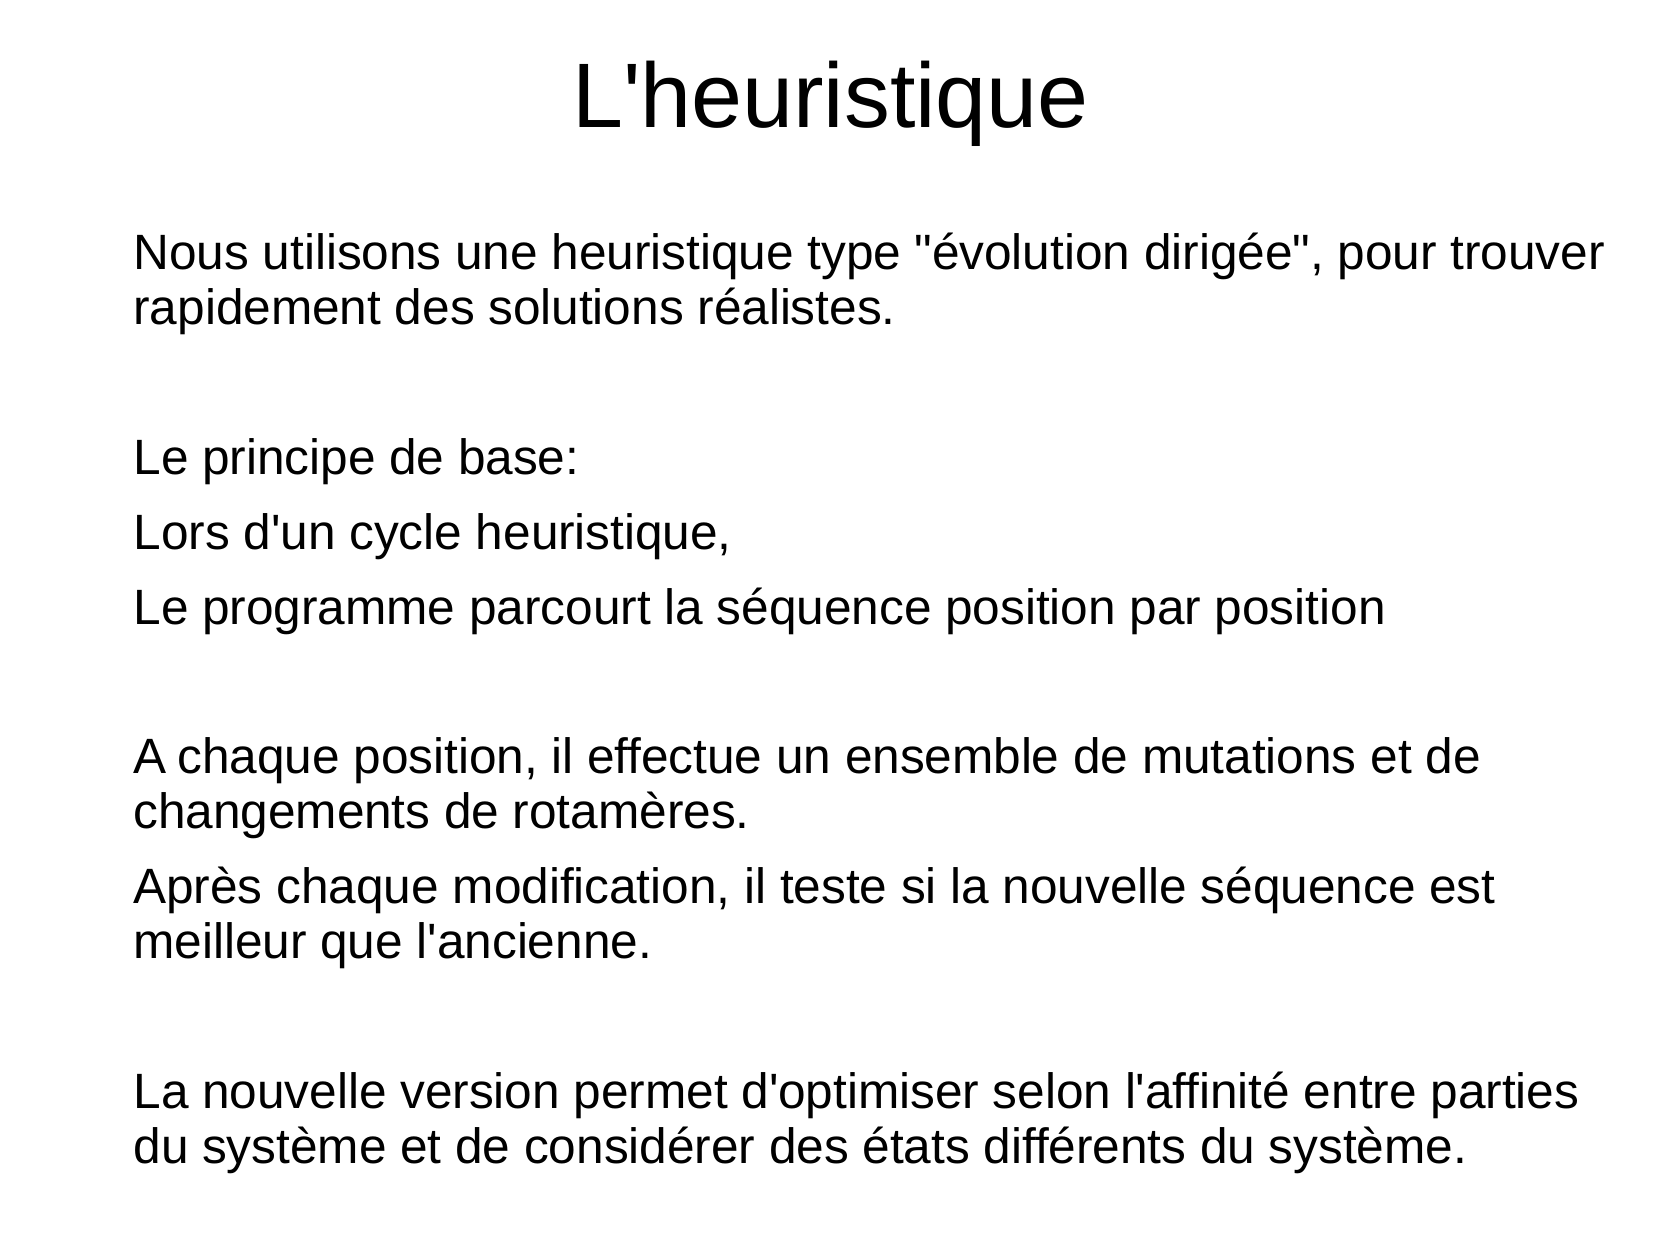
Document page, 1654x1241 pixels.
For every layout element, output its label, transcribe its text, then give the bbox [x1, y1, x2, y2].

title L'heuristique [86, 0, 1576, 193]
list Nous utilisons une heuristique type "évolution dirigée", pour trouver rapidement des solutions réalistes. Le principe de base: Lors d'un cycle heuristique, Le programme parcourt la séquence position par position A chaque position, il effectue un ensemble de mutations et de changements de rotamères. Après chaque modification, il teste si la nouvelle séquence est meilleur que l'ancienne. La nouvelle version permet d'optimiser selon l'affinité entre parties du système et de considérer des états différents du système. [86, 225, 1613, 1201]
